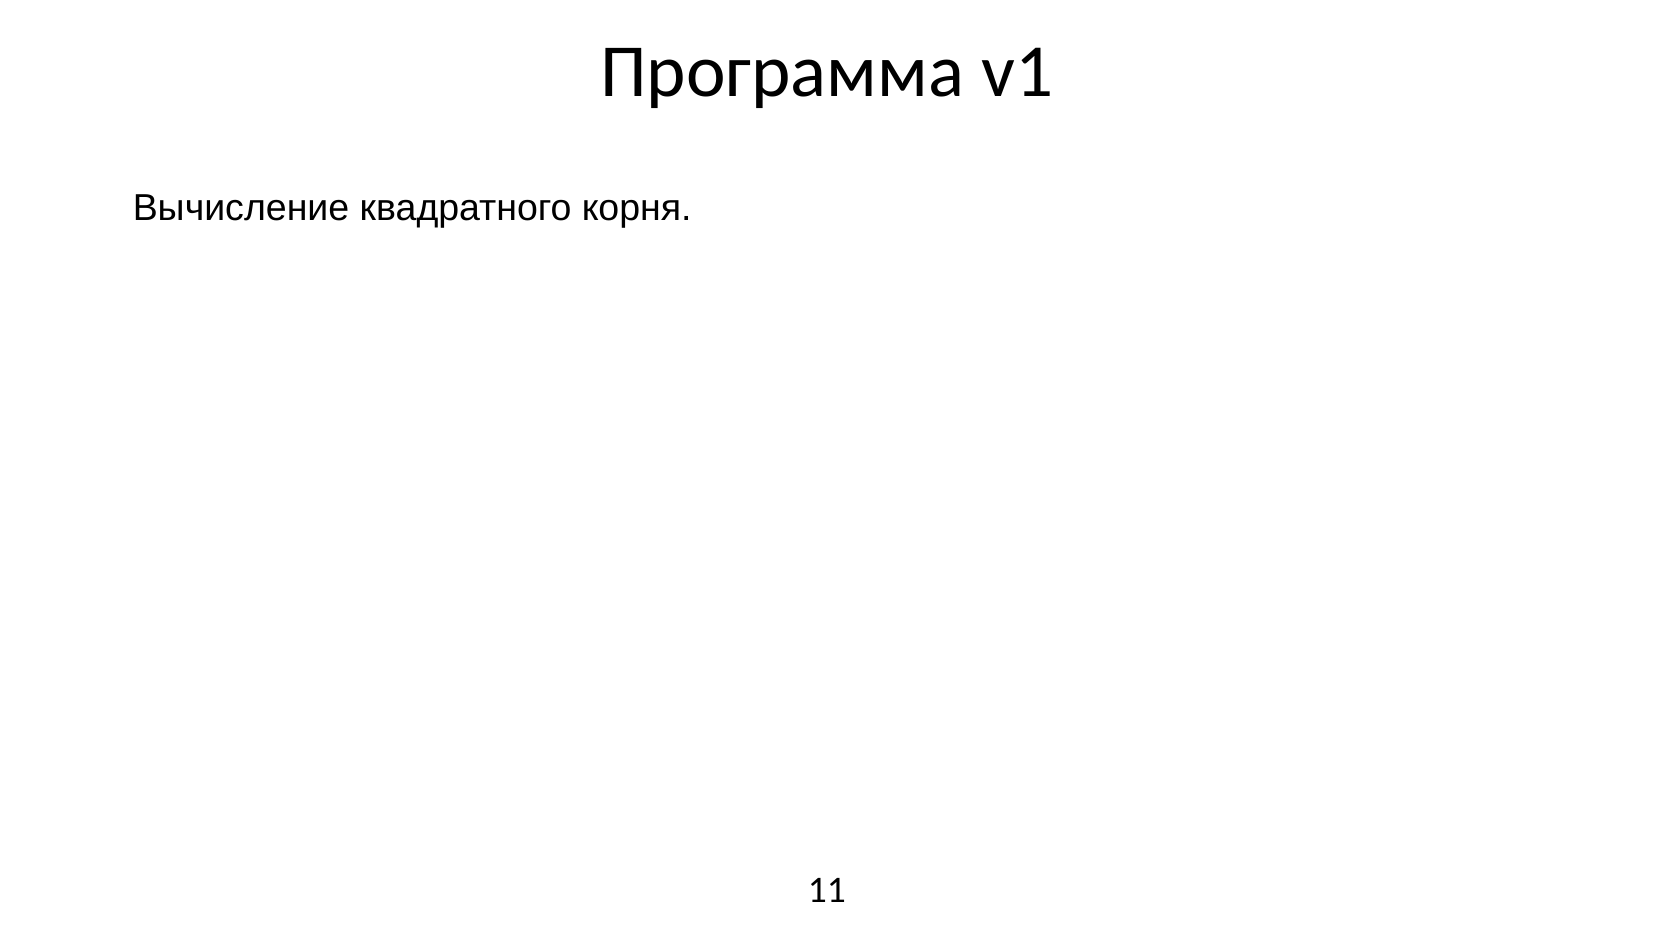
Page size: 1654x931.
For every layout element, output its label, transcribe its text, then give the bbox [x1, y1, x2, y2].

text_box Вычисление квадратного корня. [118, 179, 886, 237]
title Программа v1 [59, 7, 1595, 148]
